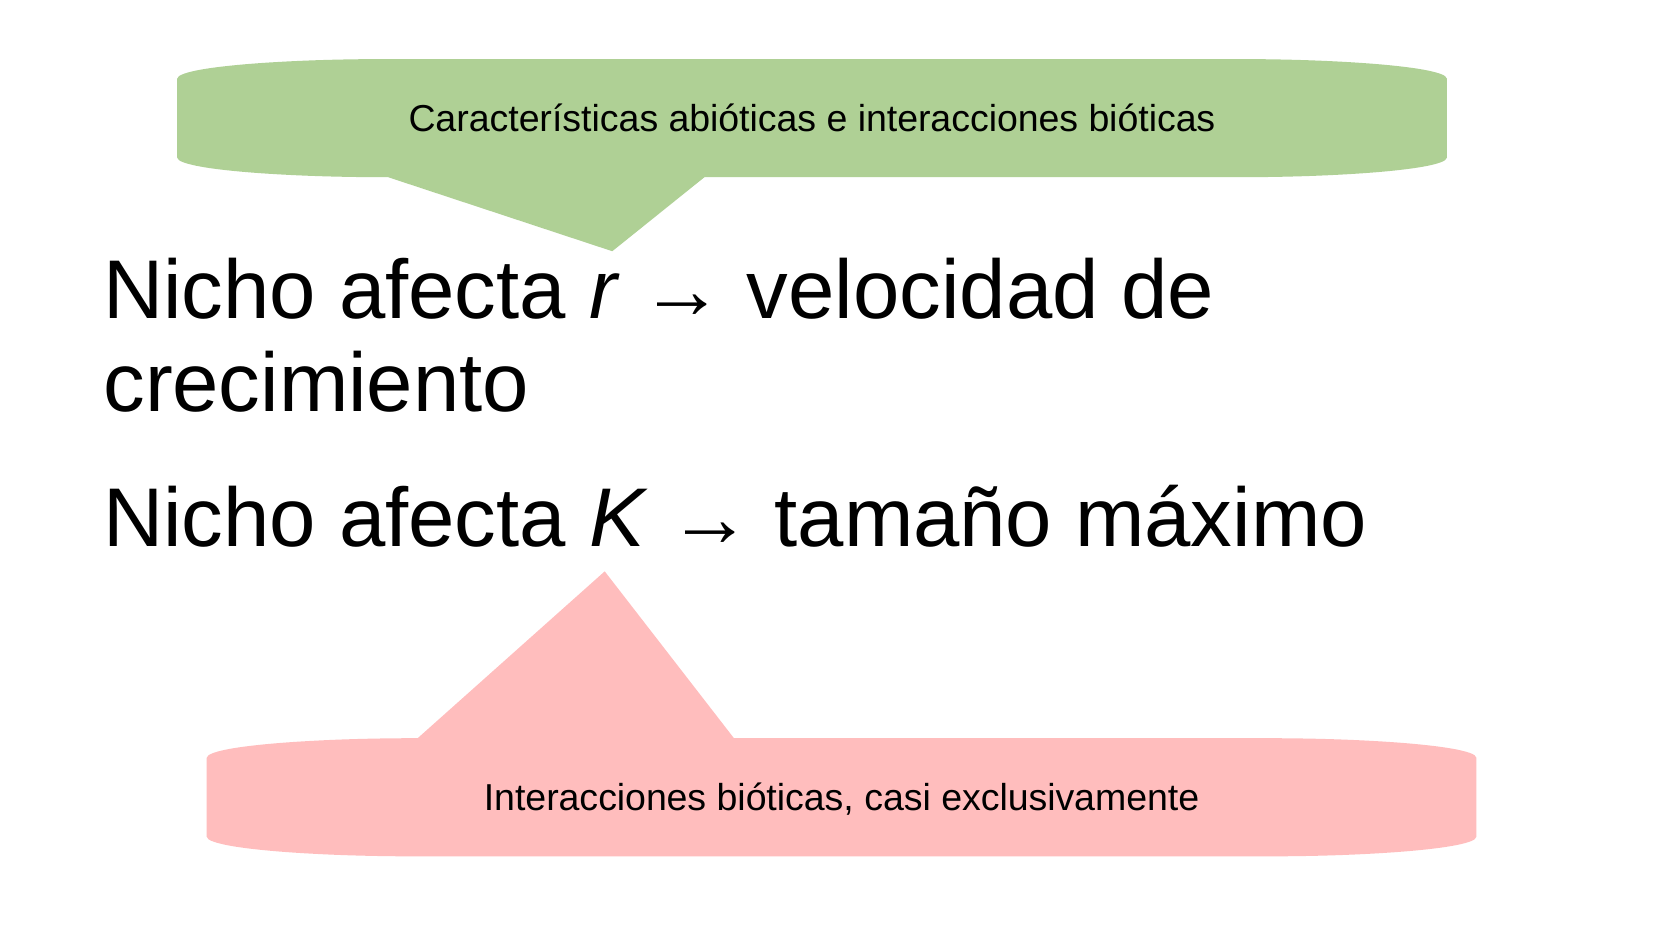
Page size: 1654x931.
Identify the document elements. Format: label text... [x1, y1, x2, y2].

text_box Características abióticas e interacciones bióticas [177, 59, 1447, 252]
text_box Nicho afecta r → velocidad de crecimiento Nicho afecta K → tamaño máximo [88, 236, 1625, 680]
text_box Interacciones bióticas, casi exclusivamente [206, 571, 1477, 857]
